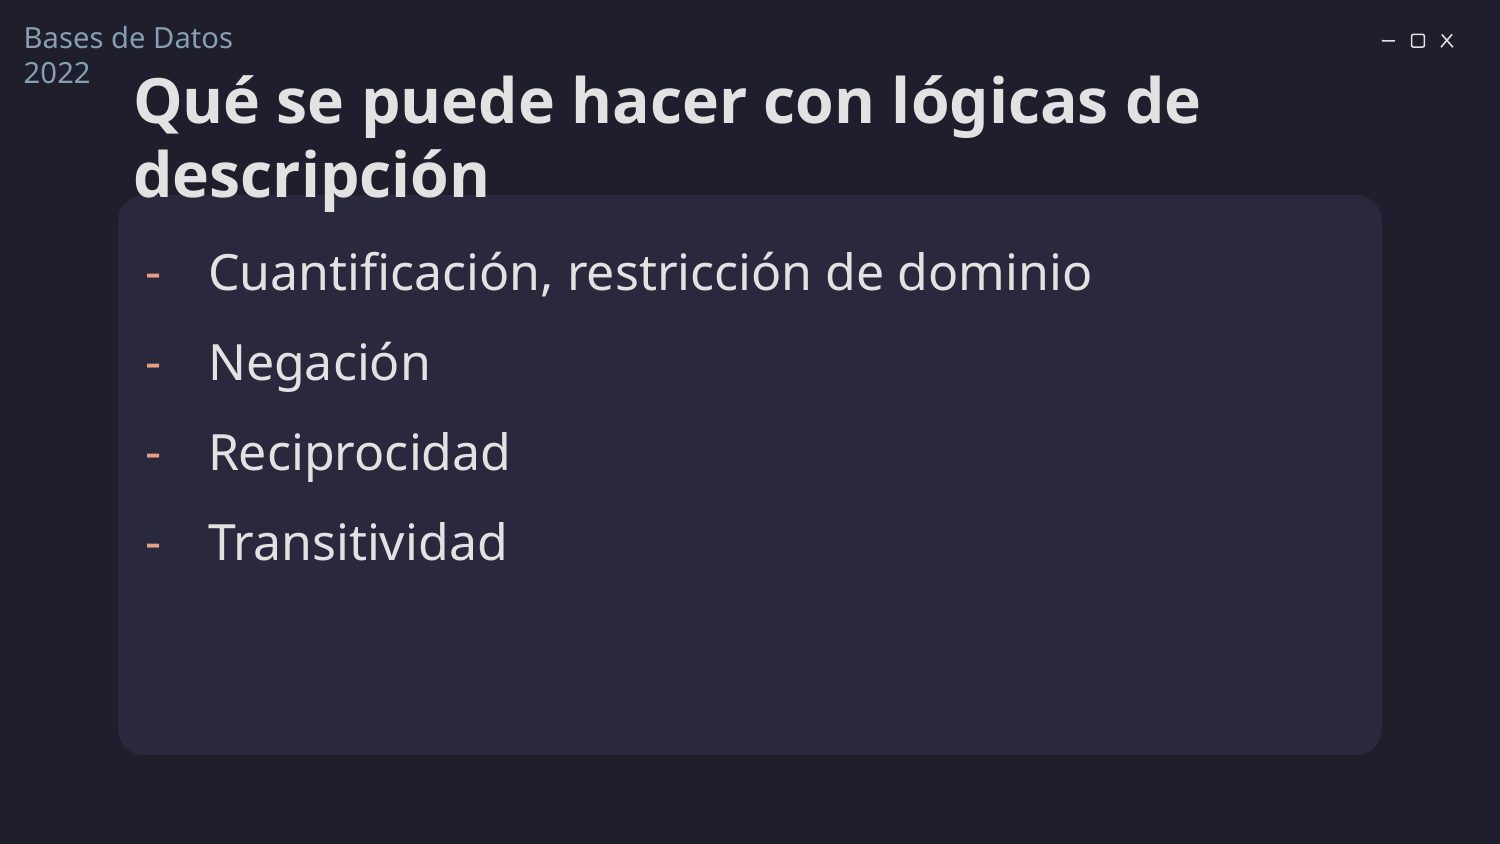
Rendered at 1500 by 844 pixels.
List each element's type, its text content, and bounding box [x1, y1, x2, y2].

title Qué se puede hacer con lógicas de descripción [118, 88, 1382, 183]
list Cuantificación, restricción de dominio Negación Reciprocidad Transitividad [118, 195, 1382, 750]
